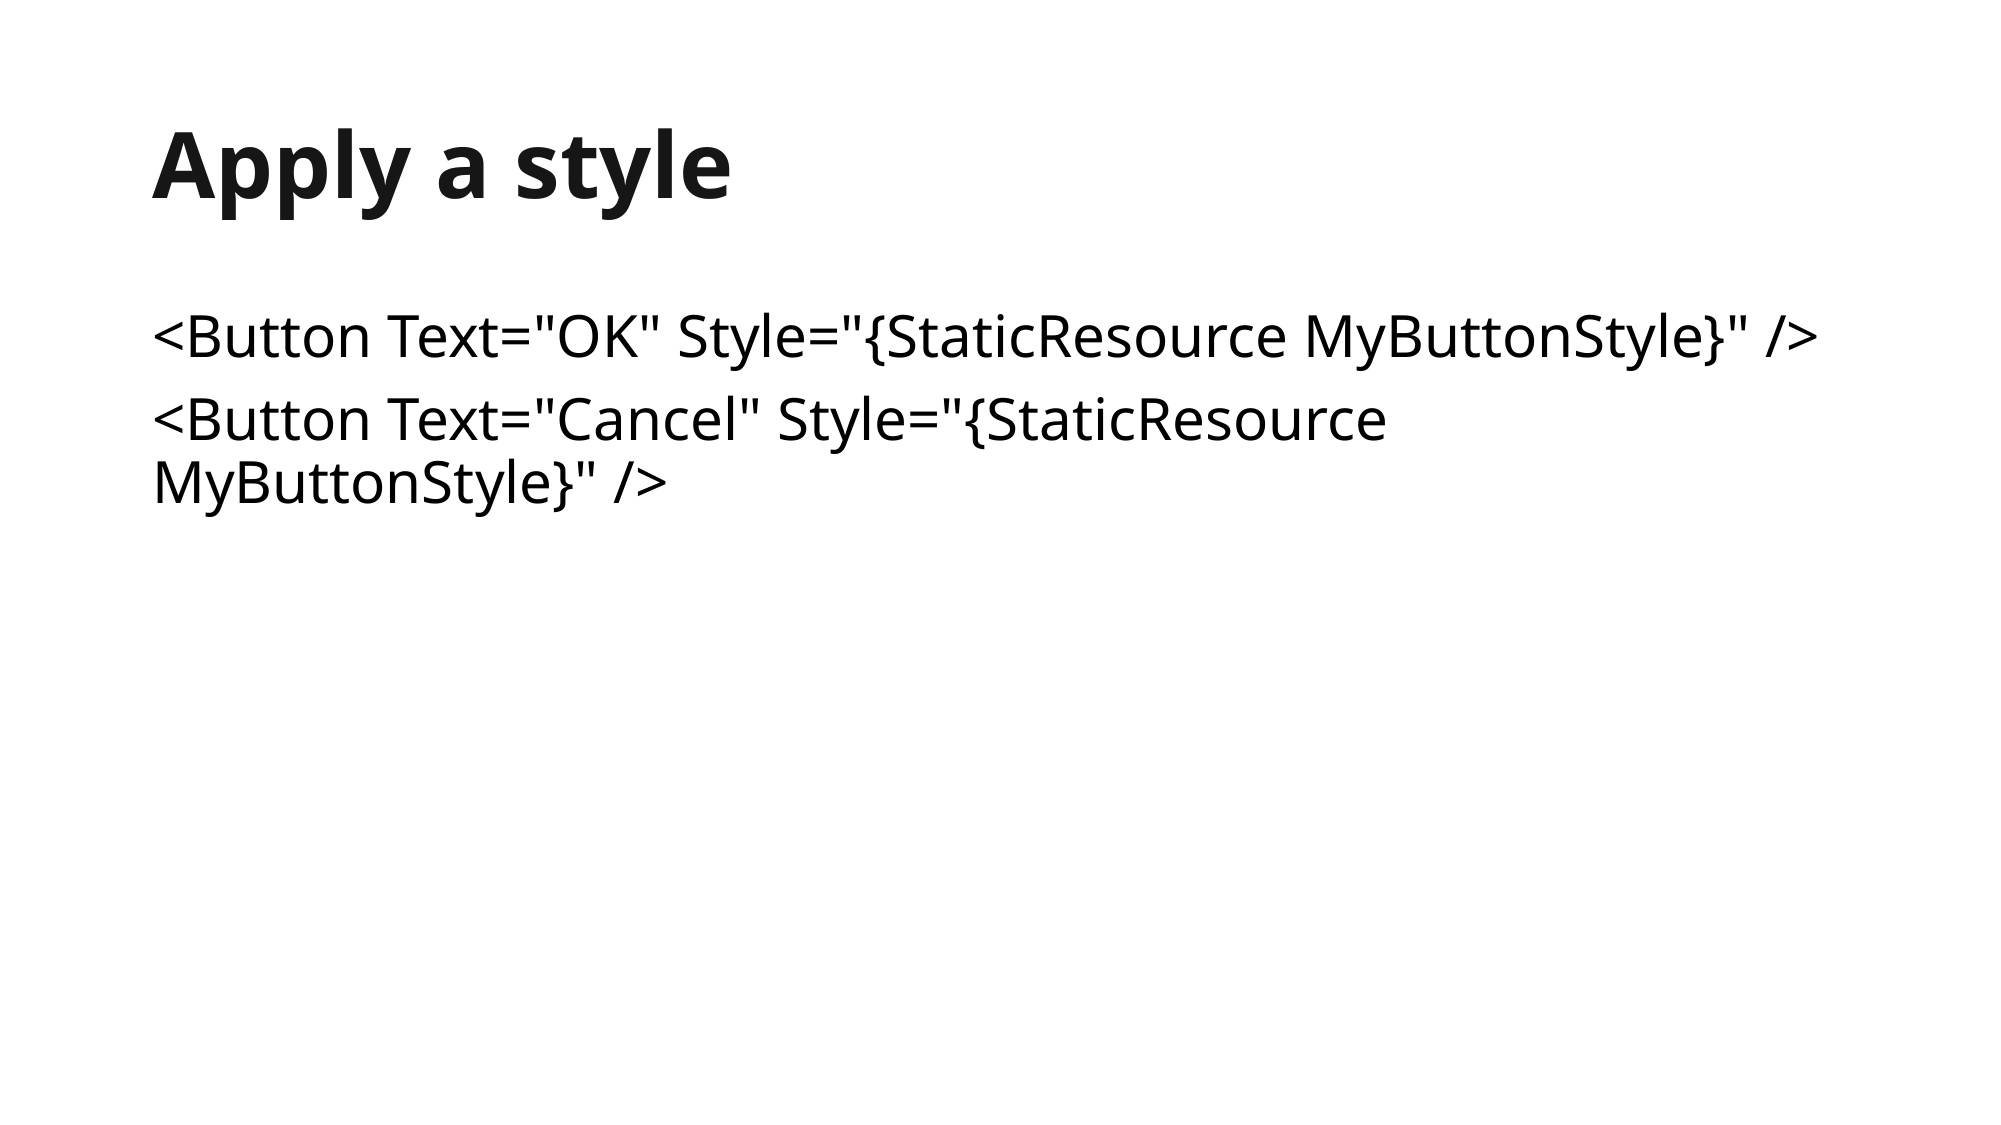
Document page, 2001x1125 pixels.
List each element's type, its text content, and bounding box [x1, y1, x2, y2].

list <Button Text="OK" Style="{StaticResource MyButtonStyle}" /> <Button Text="Cancel" Style="{StaticResource MyButtonStyle}" /> [137, 299, 1863, 1014]
title Apply a style [137, 59, 1863, 278]
